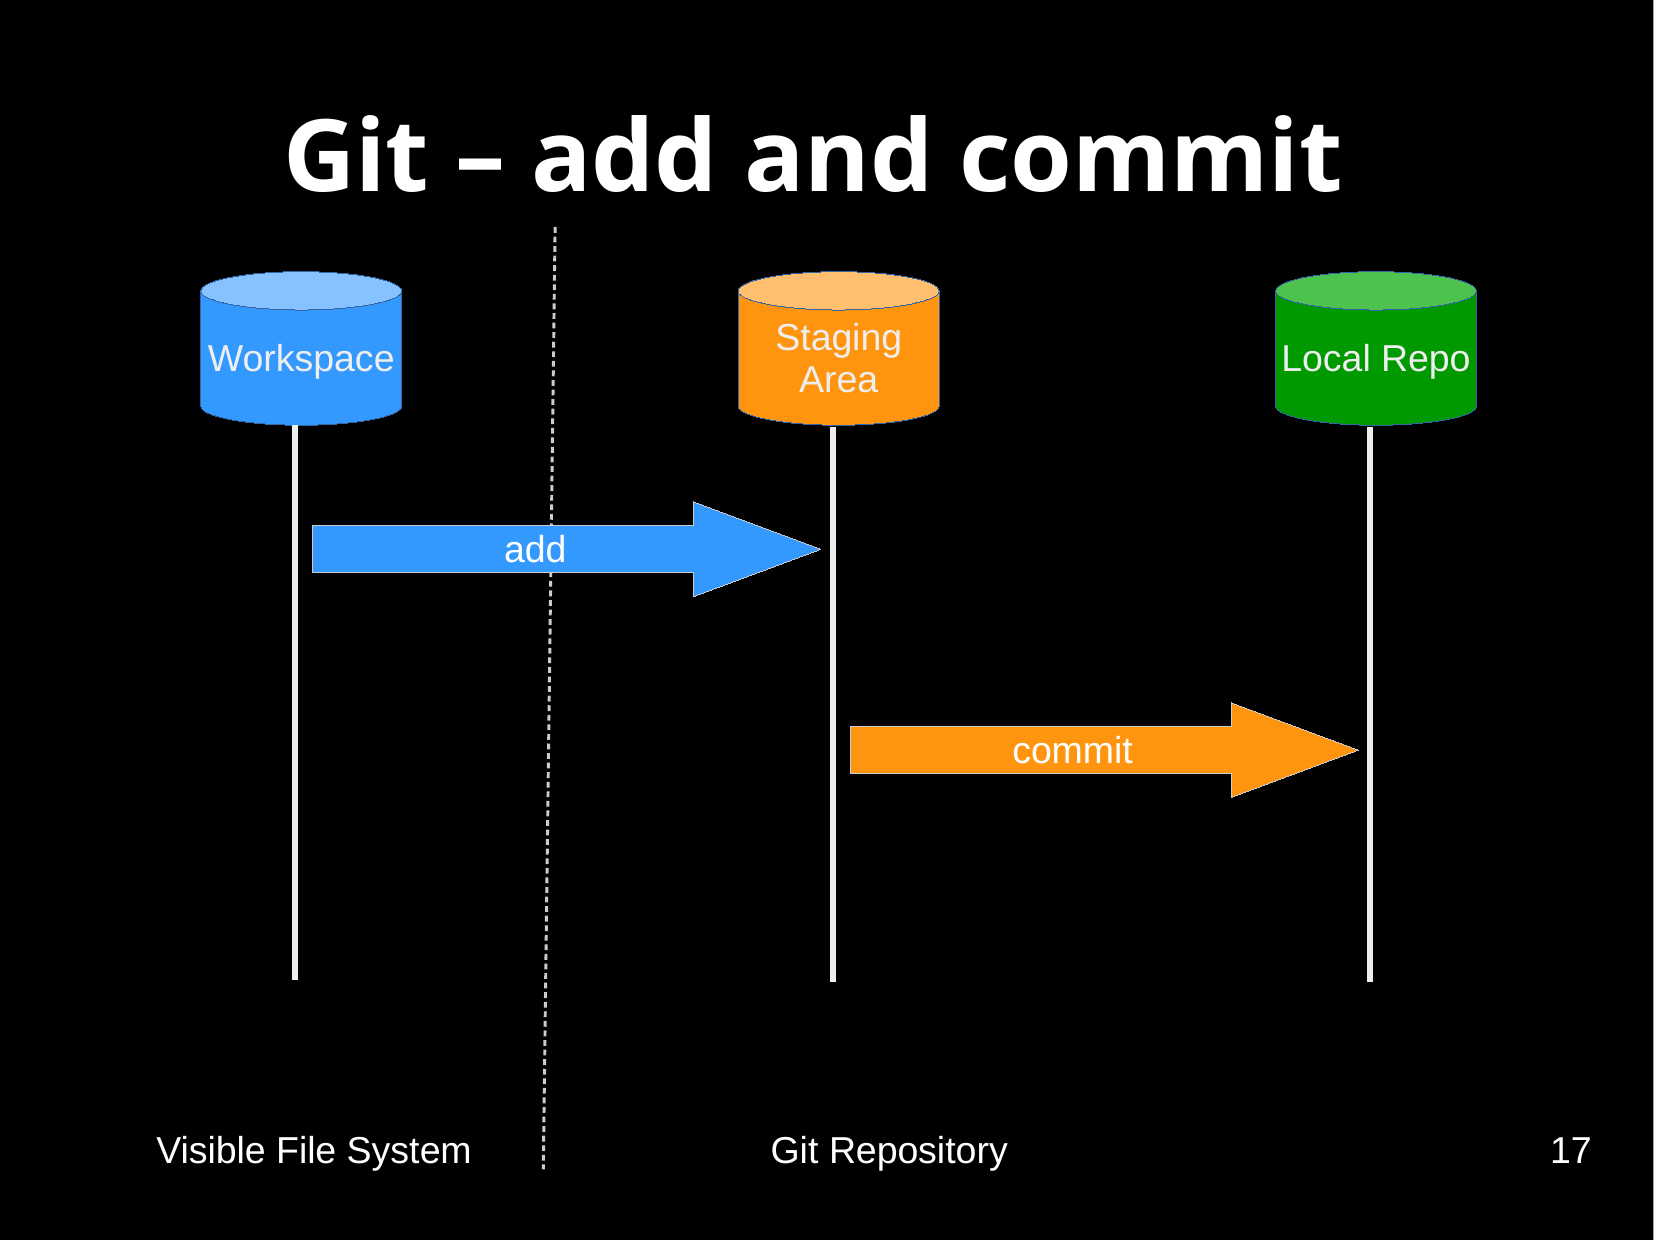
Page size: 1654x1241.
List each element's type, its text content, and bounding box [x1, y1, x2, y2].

text_box Local Repo [1275, 293, 1477, 426]
text_box Git Repository [755, 1122, 1023, 1179]
text_box Visible File System [141, 1122, 487, 1179]
text_box commit [850, 702, 1359, 798]
text_box Staging Area [738, 292, 940, 426]
text_box add [312, 501, 821, 597]
title Git – add and commit [82, 49, 1571, 257]
text_box Workspace [200, 292, 402, 426]
text_box 17 [1535, 1122, 1607, 1179]
